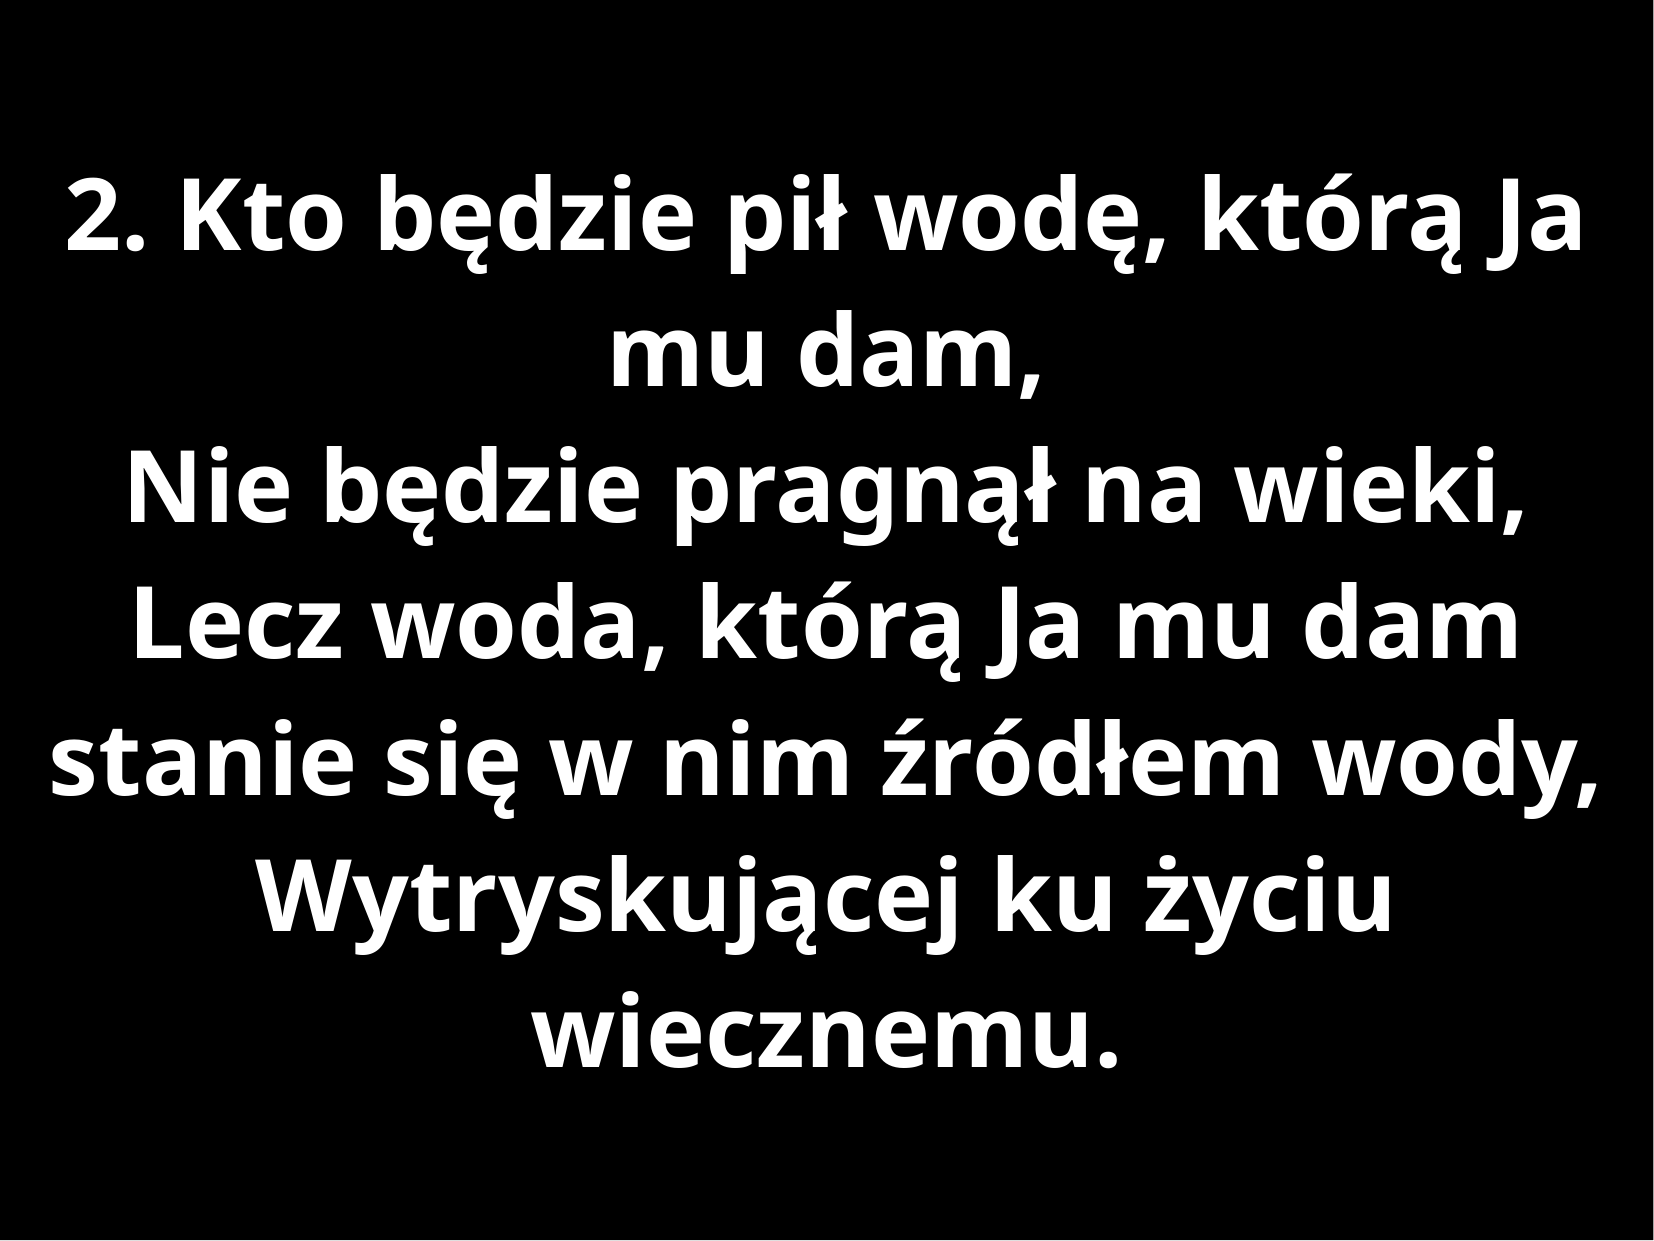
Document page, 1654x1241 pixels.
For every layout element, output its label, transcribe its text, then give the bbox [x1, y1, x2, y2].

title 2. Kto będzie pił wodę, którą Ja mu dam, Nie będzie pragnął na wieki, Lecz woda, którą Ja mu dam stanie się w nim źródłem wody, Wytryskującej ku życiu wiecznemu. [0, 0, 1654, 1241]
